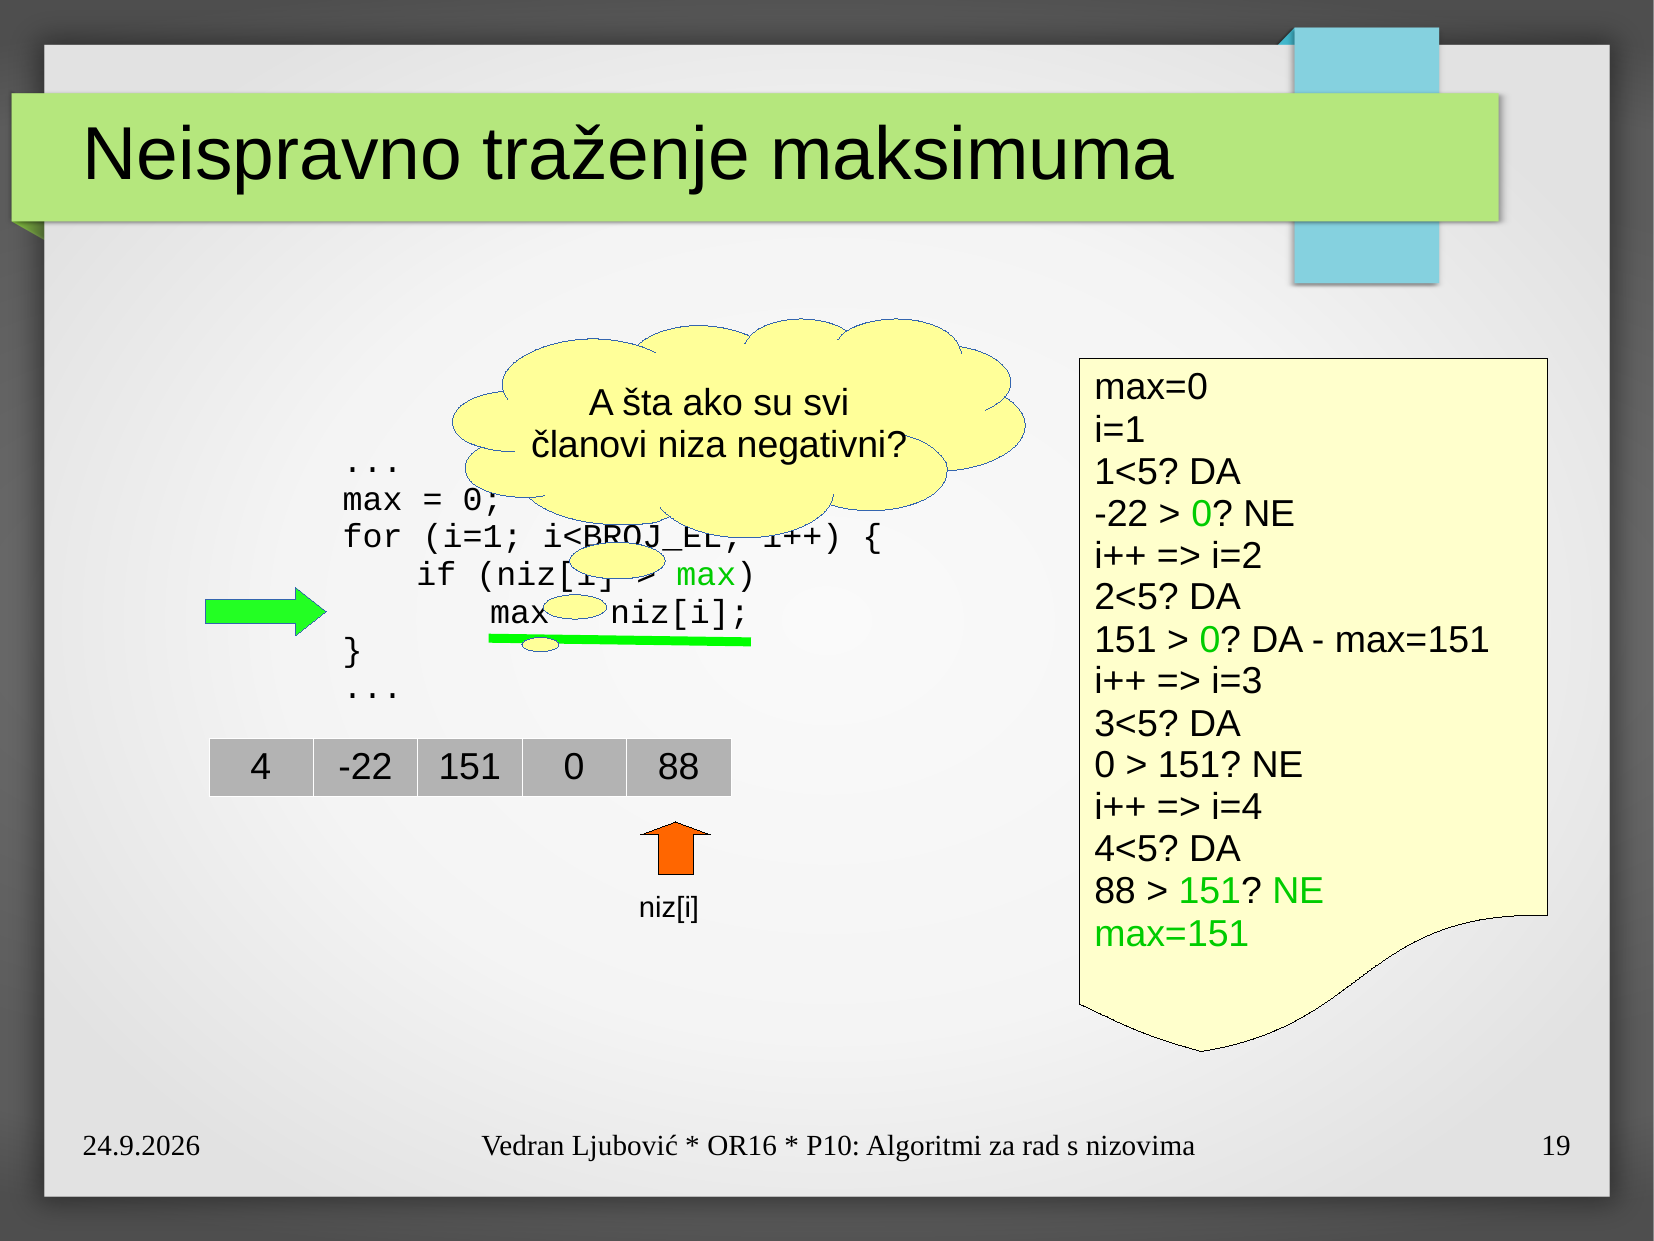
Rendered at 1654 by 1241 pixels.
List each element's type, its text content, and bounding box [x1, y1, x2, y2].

text_box [205, 587, 327, 636]
table_header 151 [418, 739, 522, 796]
text_box ... max = 0; for (i=1; i<BROJ_EL; i++) { if (niz[i] > max) max = niz[i]; } ... [254, 399, 1143, 1034]
text_box A šta ako su svi članovi niza negativni? [543, 594, 607, 620]
table_header -22 [314, 739, 417, 796]
table_header 0 [523, 739, 626, 796]
text_box A šta ako su svi članovi niza negativni? [452, 318, 1026, 538]
text_box A šta ako su svi članovi niza negativni? [569, 542, 666, 579]
picture [0, 0, 1654, 1241]
table_header 4 [210, 739, 313, 796]
table_header 88 [627, 739, 731, 796]
text_box max=0 i=1 1<5? DA -22 > 0? NE i++ => i=2 2<5? DA 151 > 0? DA - max=151 i++ => i=3 3<5? DA 0 > 151? NE i++ => i=4 4<5? DA 88 > 151? NE max=151 [1079, 358, 1548, 1052]
text_box [640, 821, 711, 875]
title Neispravno traženje maksimuma [82, 94, 1264, 213]
text_box niz[i] [456, 880, 725, 935]
